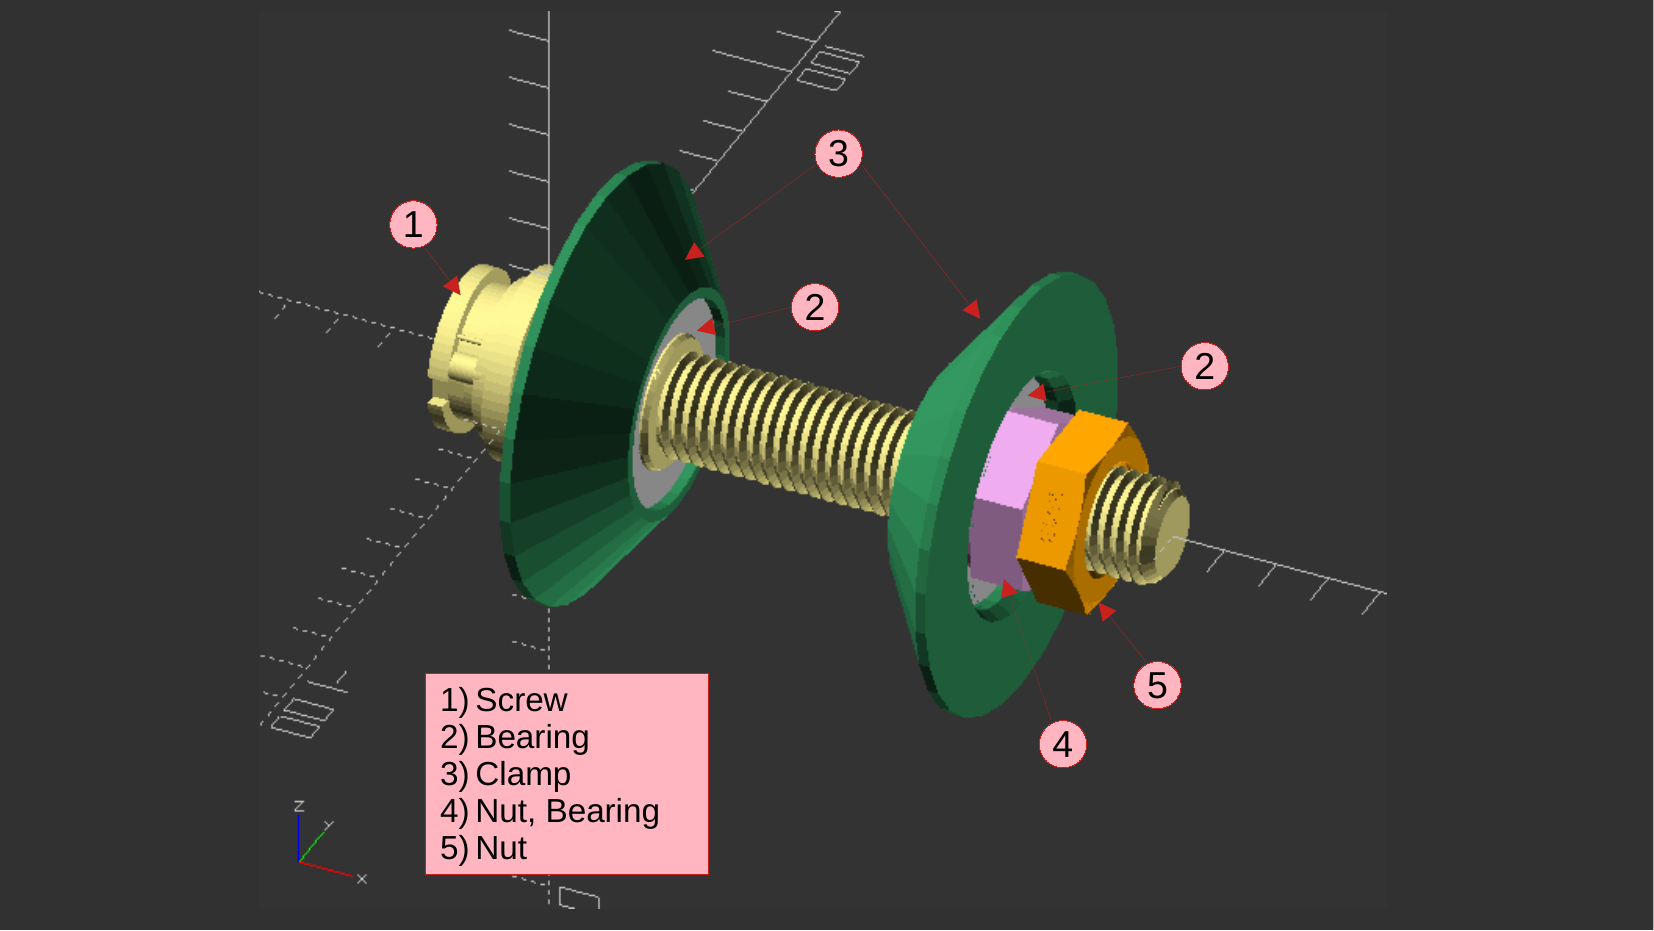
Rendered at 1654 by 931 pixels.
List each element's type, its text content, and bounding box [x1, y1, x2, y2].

picture [259, 11, 1387, 909]
text_box 1 [389, 200, 438, 249]
text_box Screw Bearing Clamp Nut, Bearing Nut [425, 673, 709, 875]
text_box 2 [1181, 342, 1229, 390]
text_box 2 [791, 283, 839, 331]
text_box 3 [814, 129, 863, 178]
text_box 4 [1039, 720, 1087, 768]
text_box 5 [1133, 661, 1182, 709]
